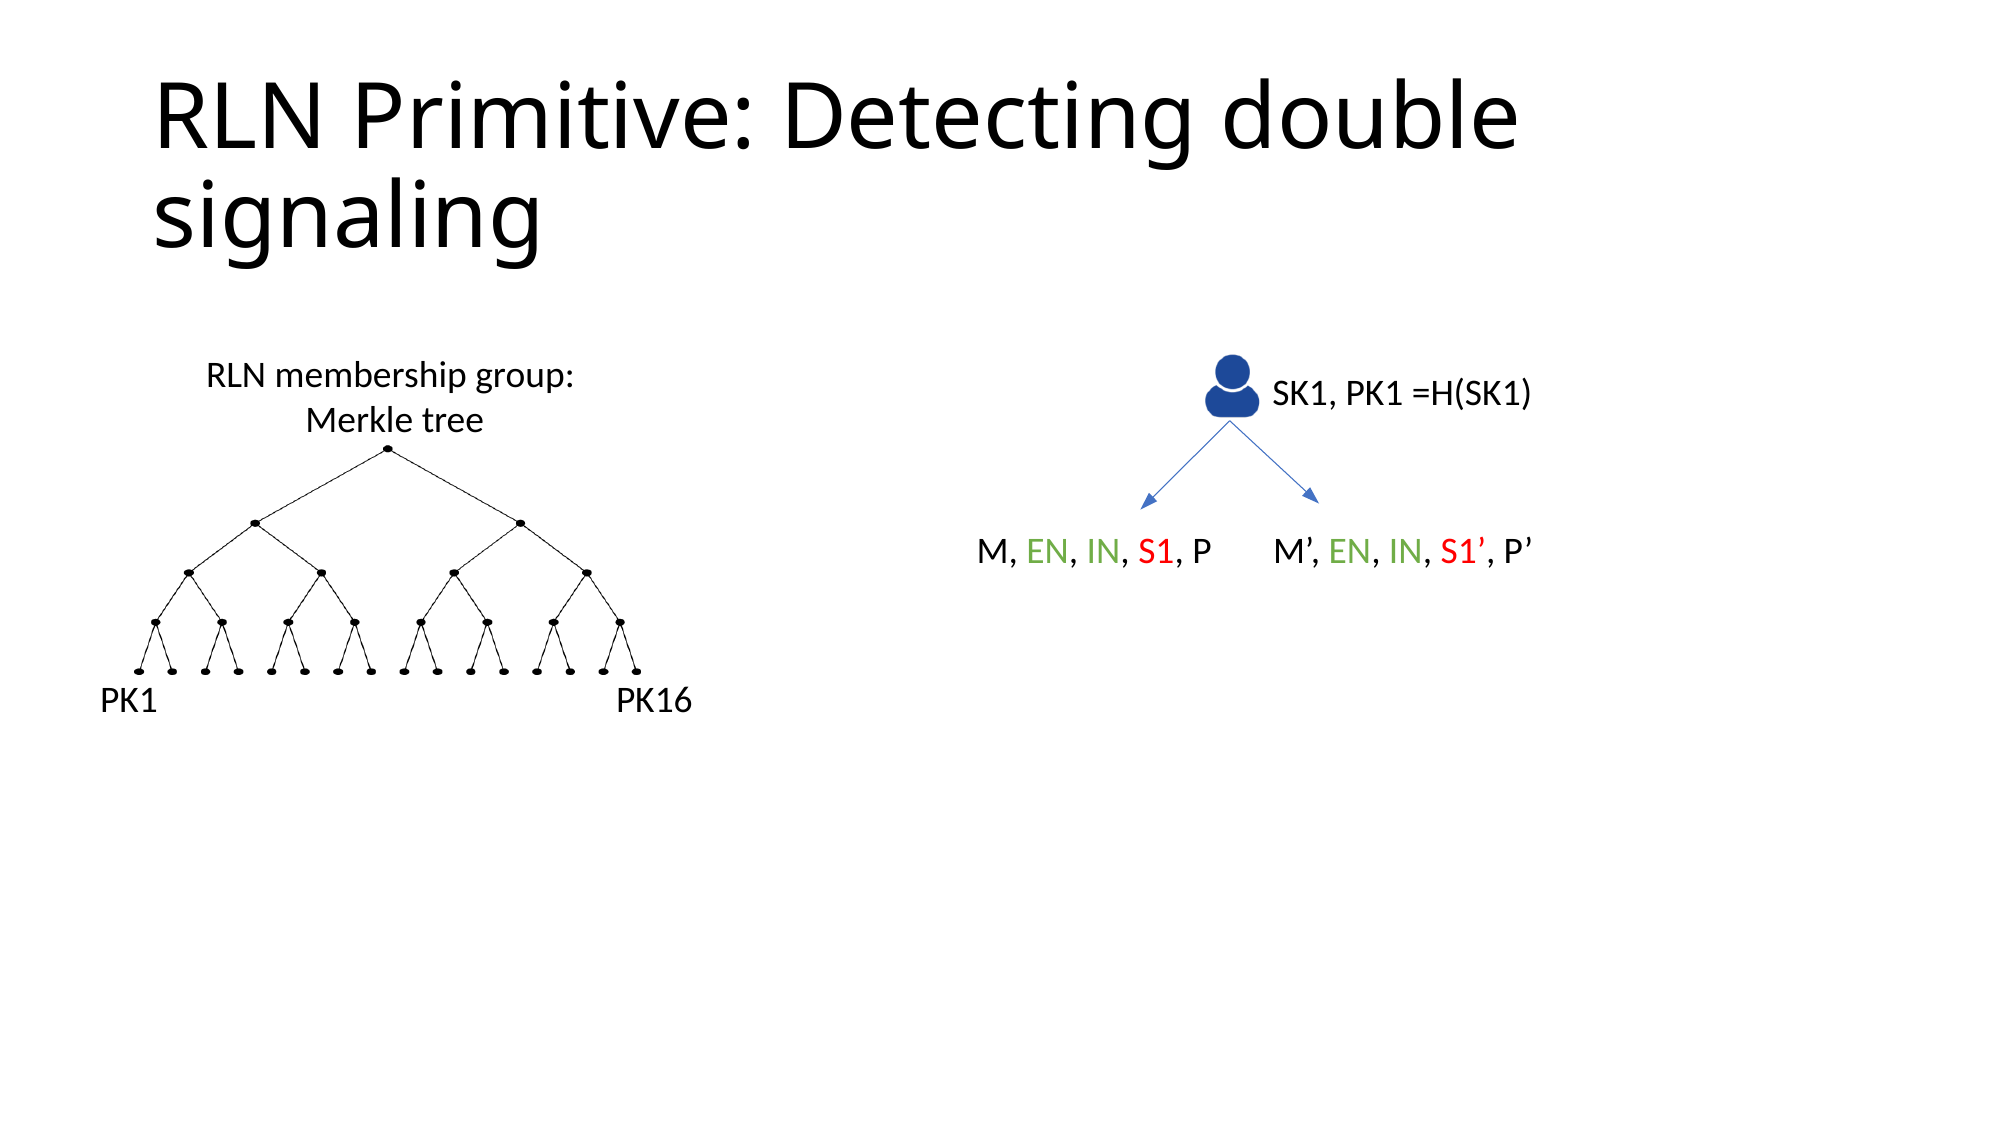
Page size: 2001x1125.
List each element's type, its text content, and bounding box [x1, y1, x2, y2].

title RLN Primitive: Detecting double signaling [137, 59, 1863, 278]
text_box RLN membership group: Merkle tree [191, 343, 599, 448]
picture [1190, 351, 1269, 421]
text_box PK16 [601, 668, 708, 728]
text_box SK1, PK1 =H(SK1) [1257, 360, 1552, 421]
text_box PK1 [85, 667, 173, 727]
text_box M, EN, IN, S1, P [962, 519, 1227, 579]
text_box M’, EN, IN, S1’, P’ [1258, 519, 1548, 579]
picture [134, 445, 641, 675]
